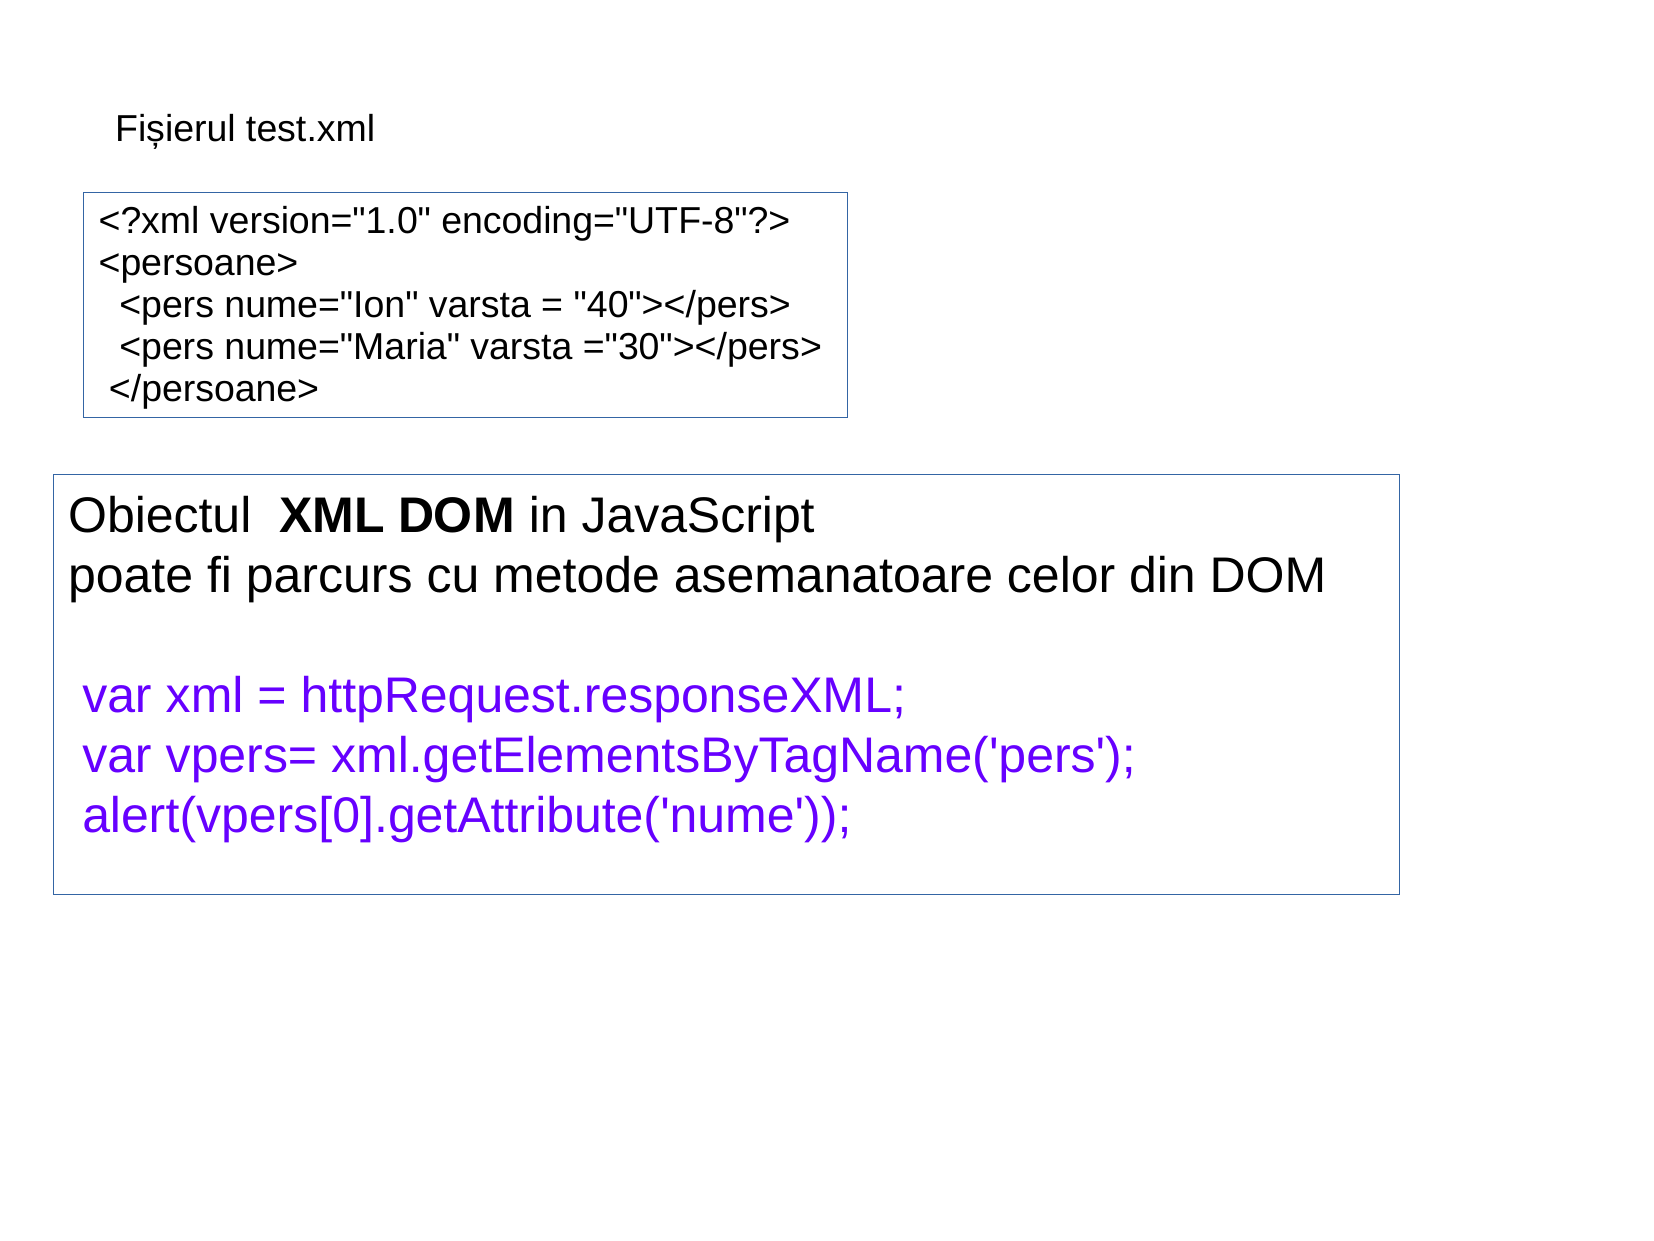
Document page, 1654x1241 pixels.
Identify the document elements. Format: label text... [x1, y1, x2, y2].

text_box Obiectul XML DOM in JavaScript poate fi parcurs cu metode asemanatoare celor din DOM var xml = httpRequest.responseXML; var vpers= xml.getElementsByTagName('pers'); alert(vpers[0].getAttribute('nume')); [53, 474, 1400, 895]
text_box Fișierul test.xml [100, 100, 391, 158]
text_box <?xml version="1.0" encoding="UTF-8"?> <persoane> <pers nume="Ion" varsta = "40"></pers> <pers nume="Maria" varsta ="30"></pers> </persoane> [83, 192, 848, 418]
